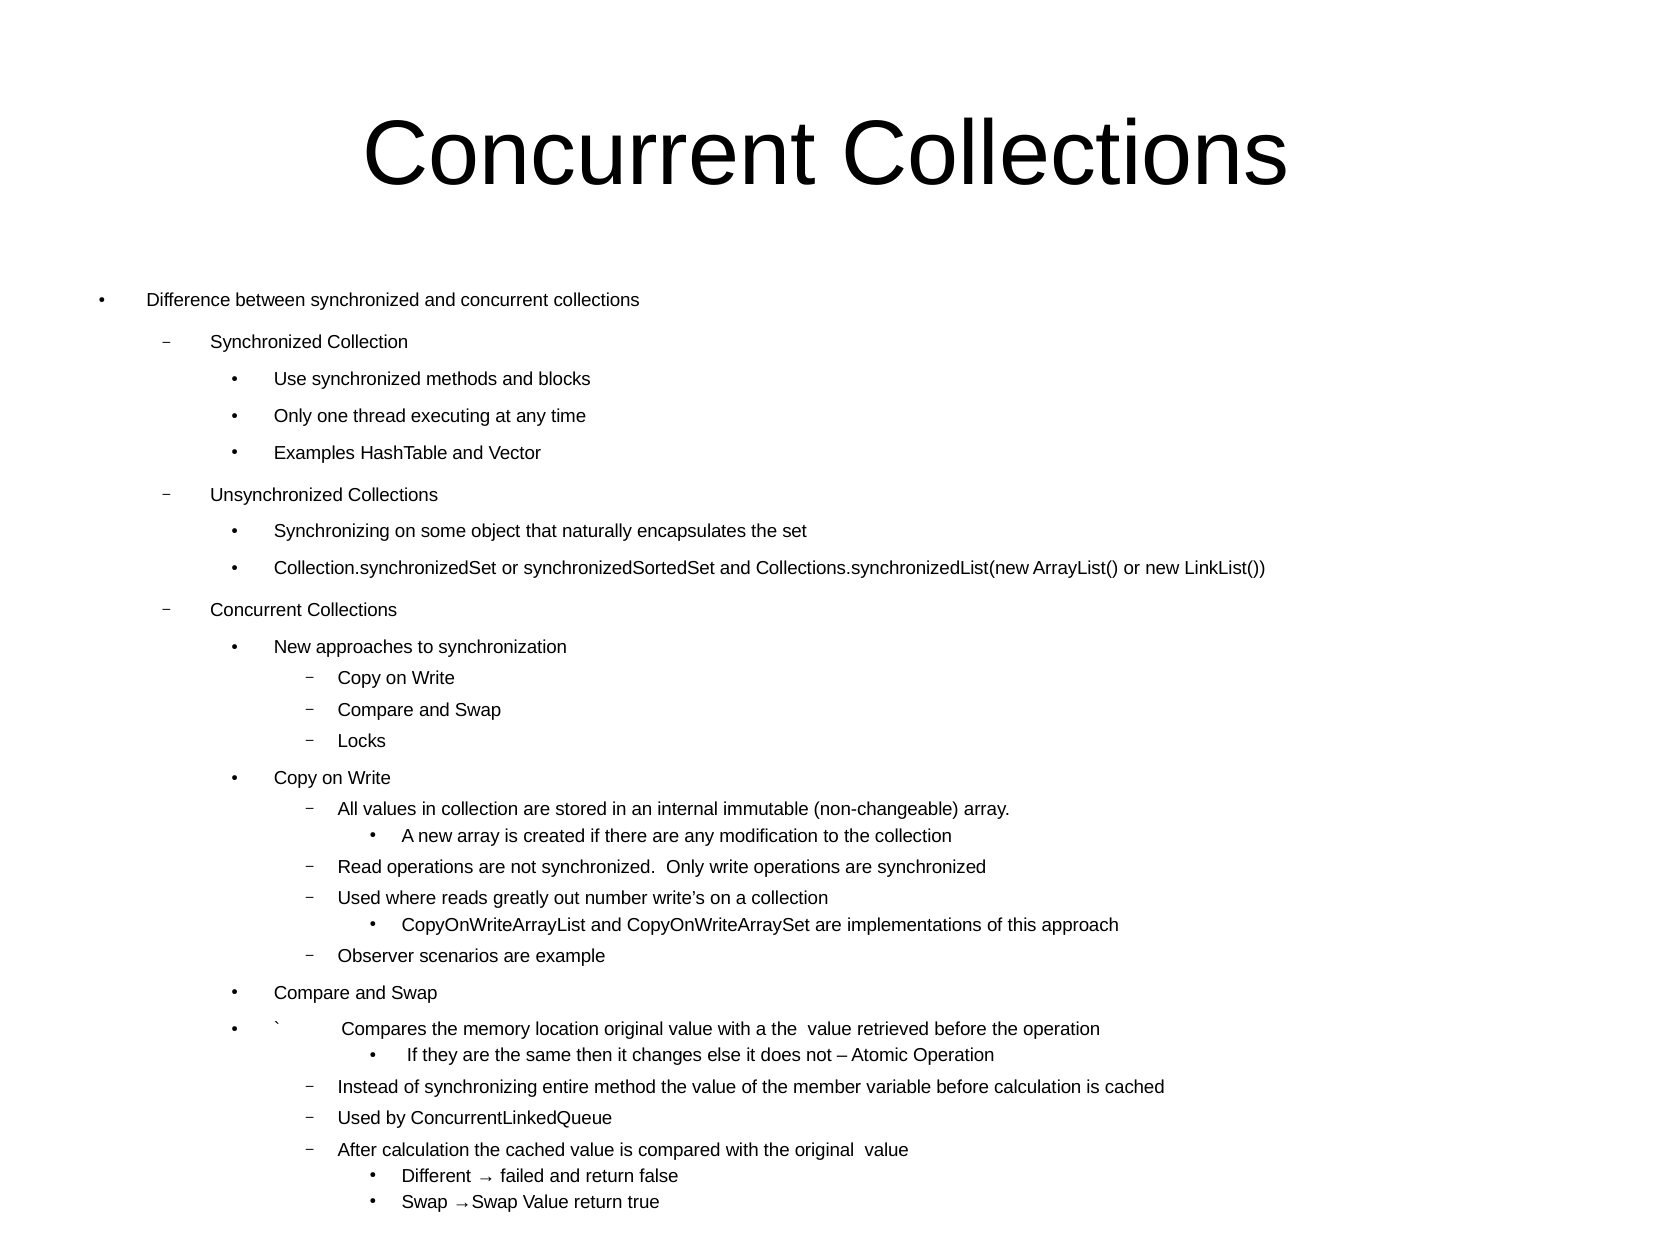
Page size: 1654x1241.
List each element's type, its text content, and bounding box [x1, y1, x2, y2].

list Difference between synchronized and concurrent collections Synchronized Collection Use synchronized methods and blocks Only one thread executing at any time Examples HashTable and Vector Unsynchronized Collections Synchronizing on some object that naturally encapsulates the set Collection.synchronizedSet or synchronizedSortedSet and Collections.synchronizedList(new ArrayList() or new LinkList()) Concurrent Collections New approaches to synchronization Copy on Write Compare and Swap Locks Copy on Write All values in collection are stored in an internal immutable (non-changeable) array. A new array is created if there are any modification to the collection Read operations are not synchronized. Only write operations are synchronized Used where reads greatly out number write’s on a collection CopyOnWriteArrayList and CopyOnWriteArraySet are implementations of this approach Observer scenarios are example Compare and Swap ` Compares the memory location original value with a the value retrieved before the operation If they are the same then it changes else it does not – Atomic Operation Instead of synchronizing entire method the value of the member variable before calculation is cached Used by ConcurrentLinkedQueue After calculation the cached value is compared with the original value Different → failed and return false Swap →Swap Value return true [82, 290, 1571, 1216]
title Concurrent Collections [82, 49, 1571, 257]
